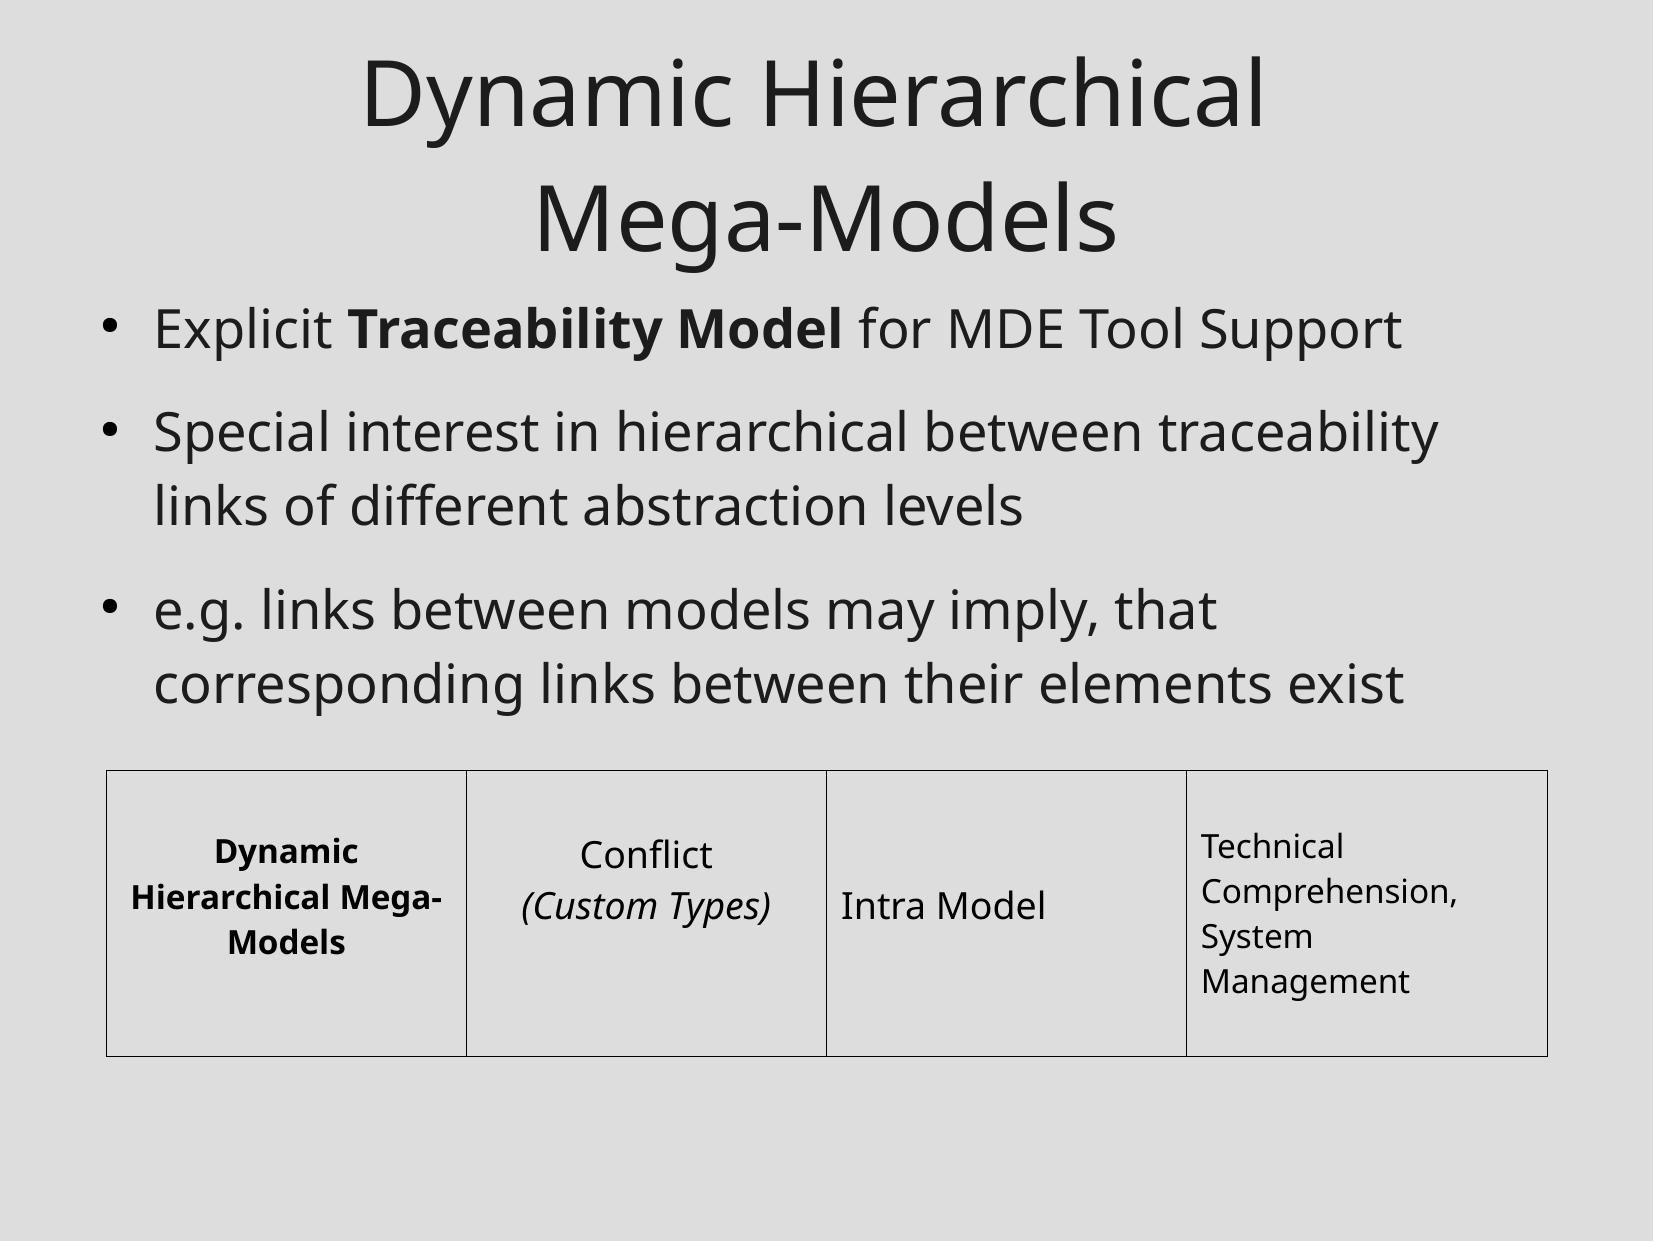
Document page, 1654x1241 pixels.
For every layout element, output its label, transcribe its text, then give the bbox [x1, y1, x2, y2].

title Dynamic Hierarchical Mega-Models [82, 48, 1571, 258]
table_header Dynamic Hierarchical Mega-Models [107, 771, 466, 1056]
list Explicit Traceability Model for MDE Tool Support Special interest in hierarchical between traceability links of different abstraction levels e.g. links between models may imply, that corresponding links between their elements exist [82, 290, 1571, 1010]
table_header Technical Comprehension, System Management [1187, 771, 1547, 1056]
table_header Conflict (Custom Types) [467, 771, 826, 1056]
table_header Intra Model [827, 771, 1186, 1056]
